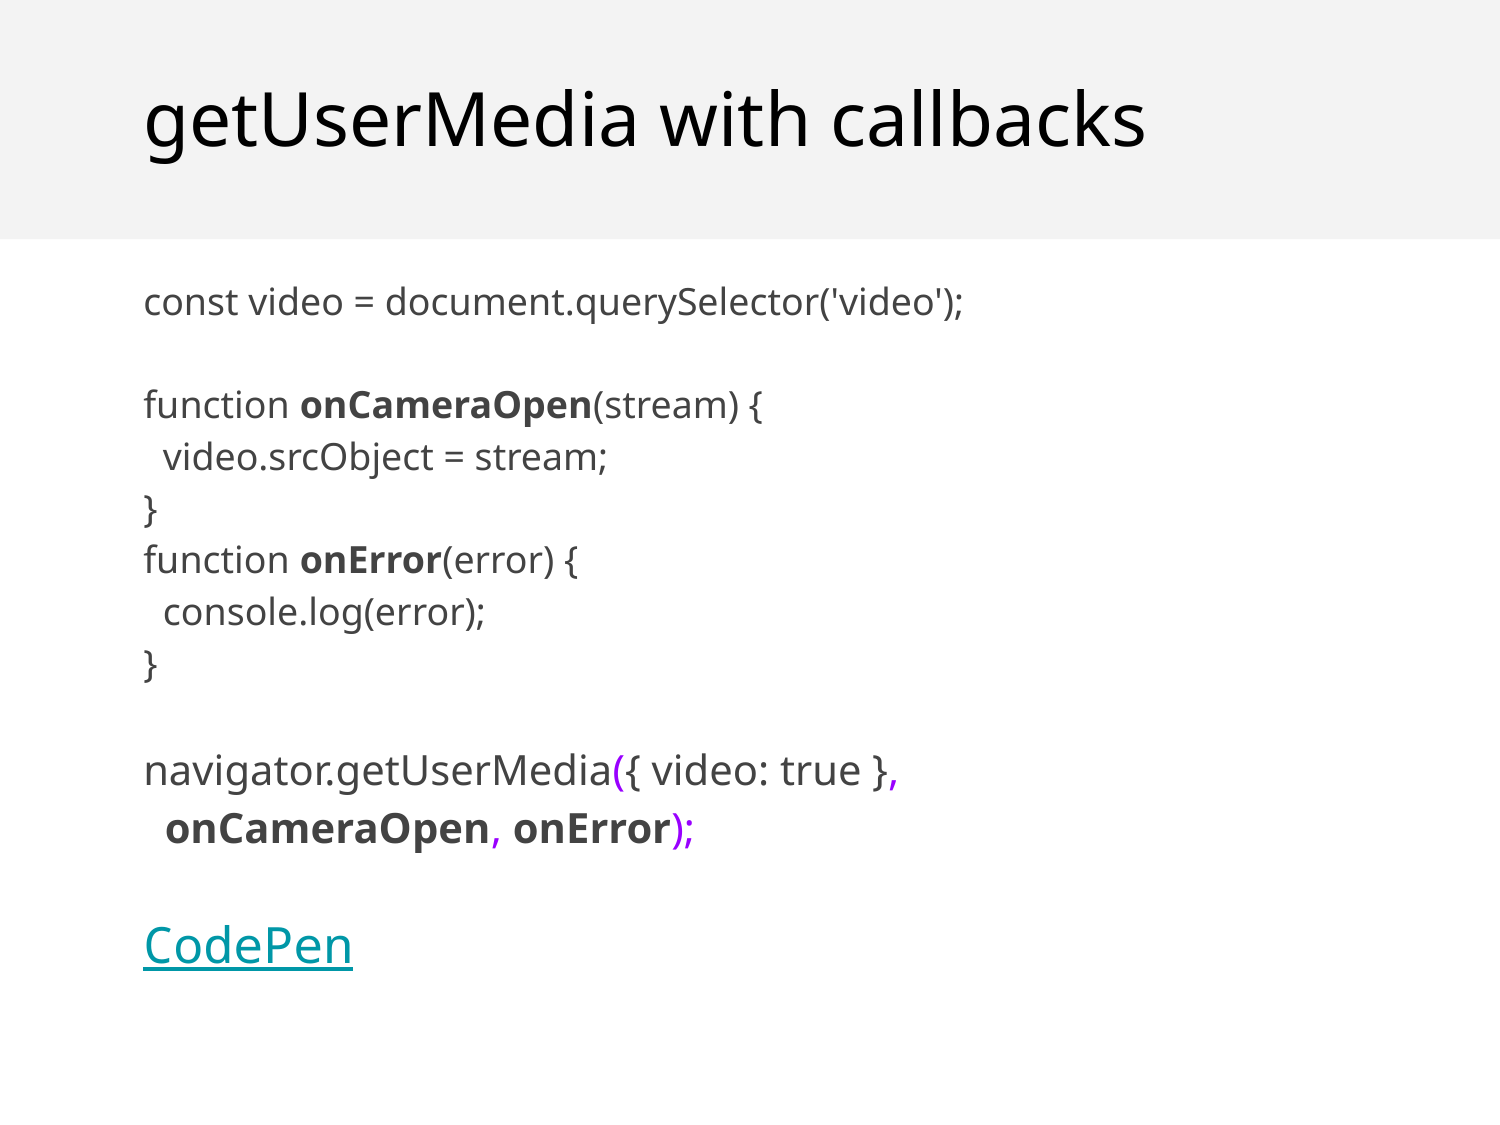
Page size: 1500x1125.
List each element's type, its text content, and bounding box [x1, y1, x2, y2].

list const video = document.querySelector('video'); function onCameraOpen(stream) { video.srcObject = stream; } function onError(error) { console.log(error); } navigator.getUserMedia({ video: true }, onCameraOpen, onError); CodePen [128, 255, 1372, 1004]
title getUserMedia with callbacks [128, 56, 1372, 183]
